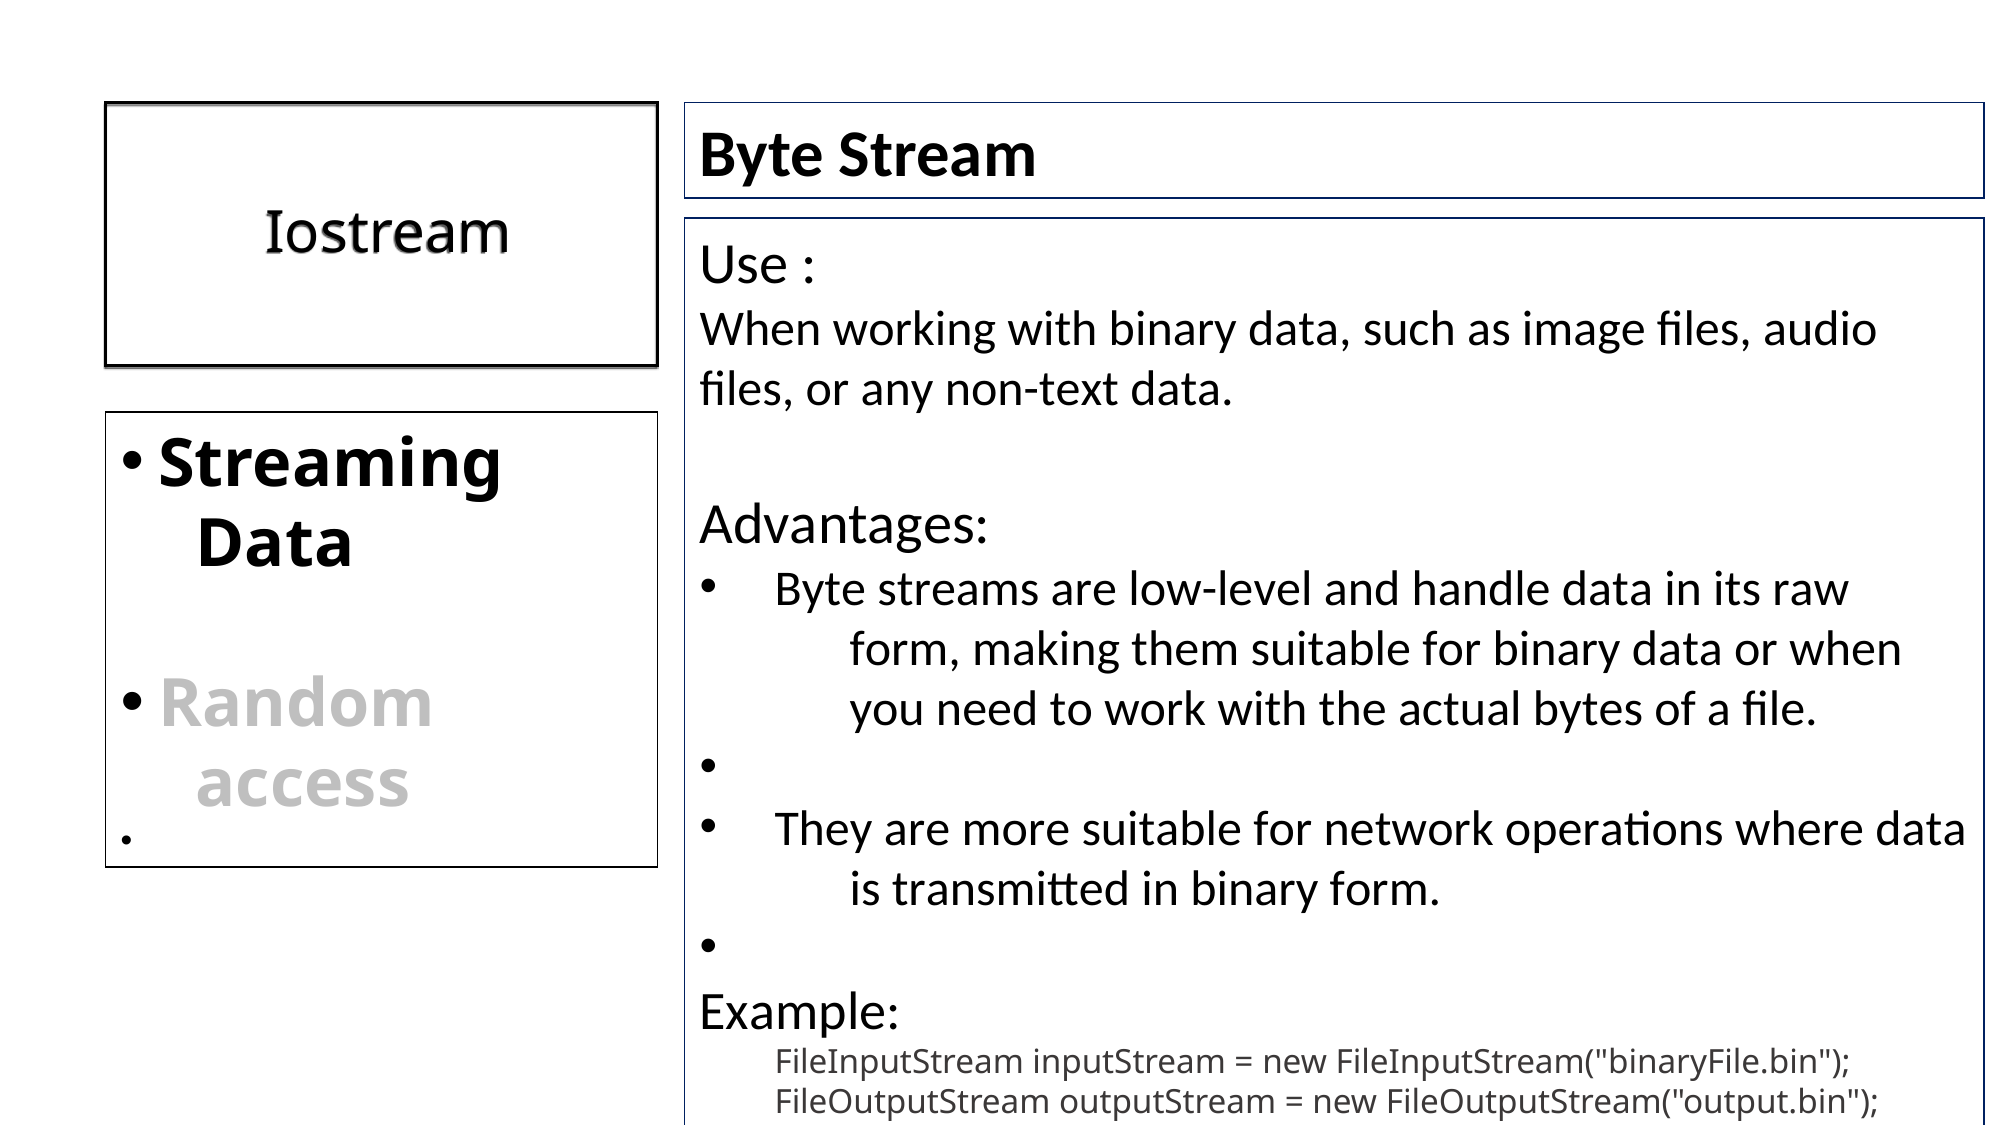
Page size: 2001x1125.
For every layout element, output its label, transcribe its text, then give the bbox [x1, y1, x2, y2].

list Streaming Data Random access [105, 490, 658, 789]
text_box Use : When working with binary data, such as image files, audio files, or any non-text data. Advantages: Byte streams are low-level and handle data in its raw form, making them suitable for binary data or when you need to work with the actual bytes of a file. They are more suitable for network operations where data is transmitted in binary form. Example: FileInputStream inputStream = new FileInputStream("binaryFile.bin"); FileOutputStream outputStream = new FileOutputStream("output.bin"); [684, 217, 1984, 1125]
title Iostream [105, 102, 658, 366]
text_box Byte Stream [684, 102, 1984, 199]
